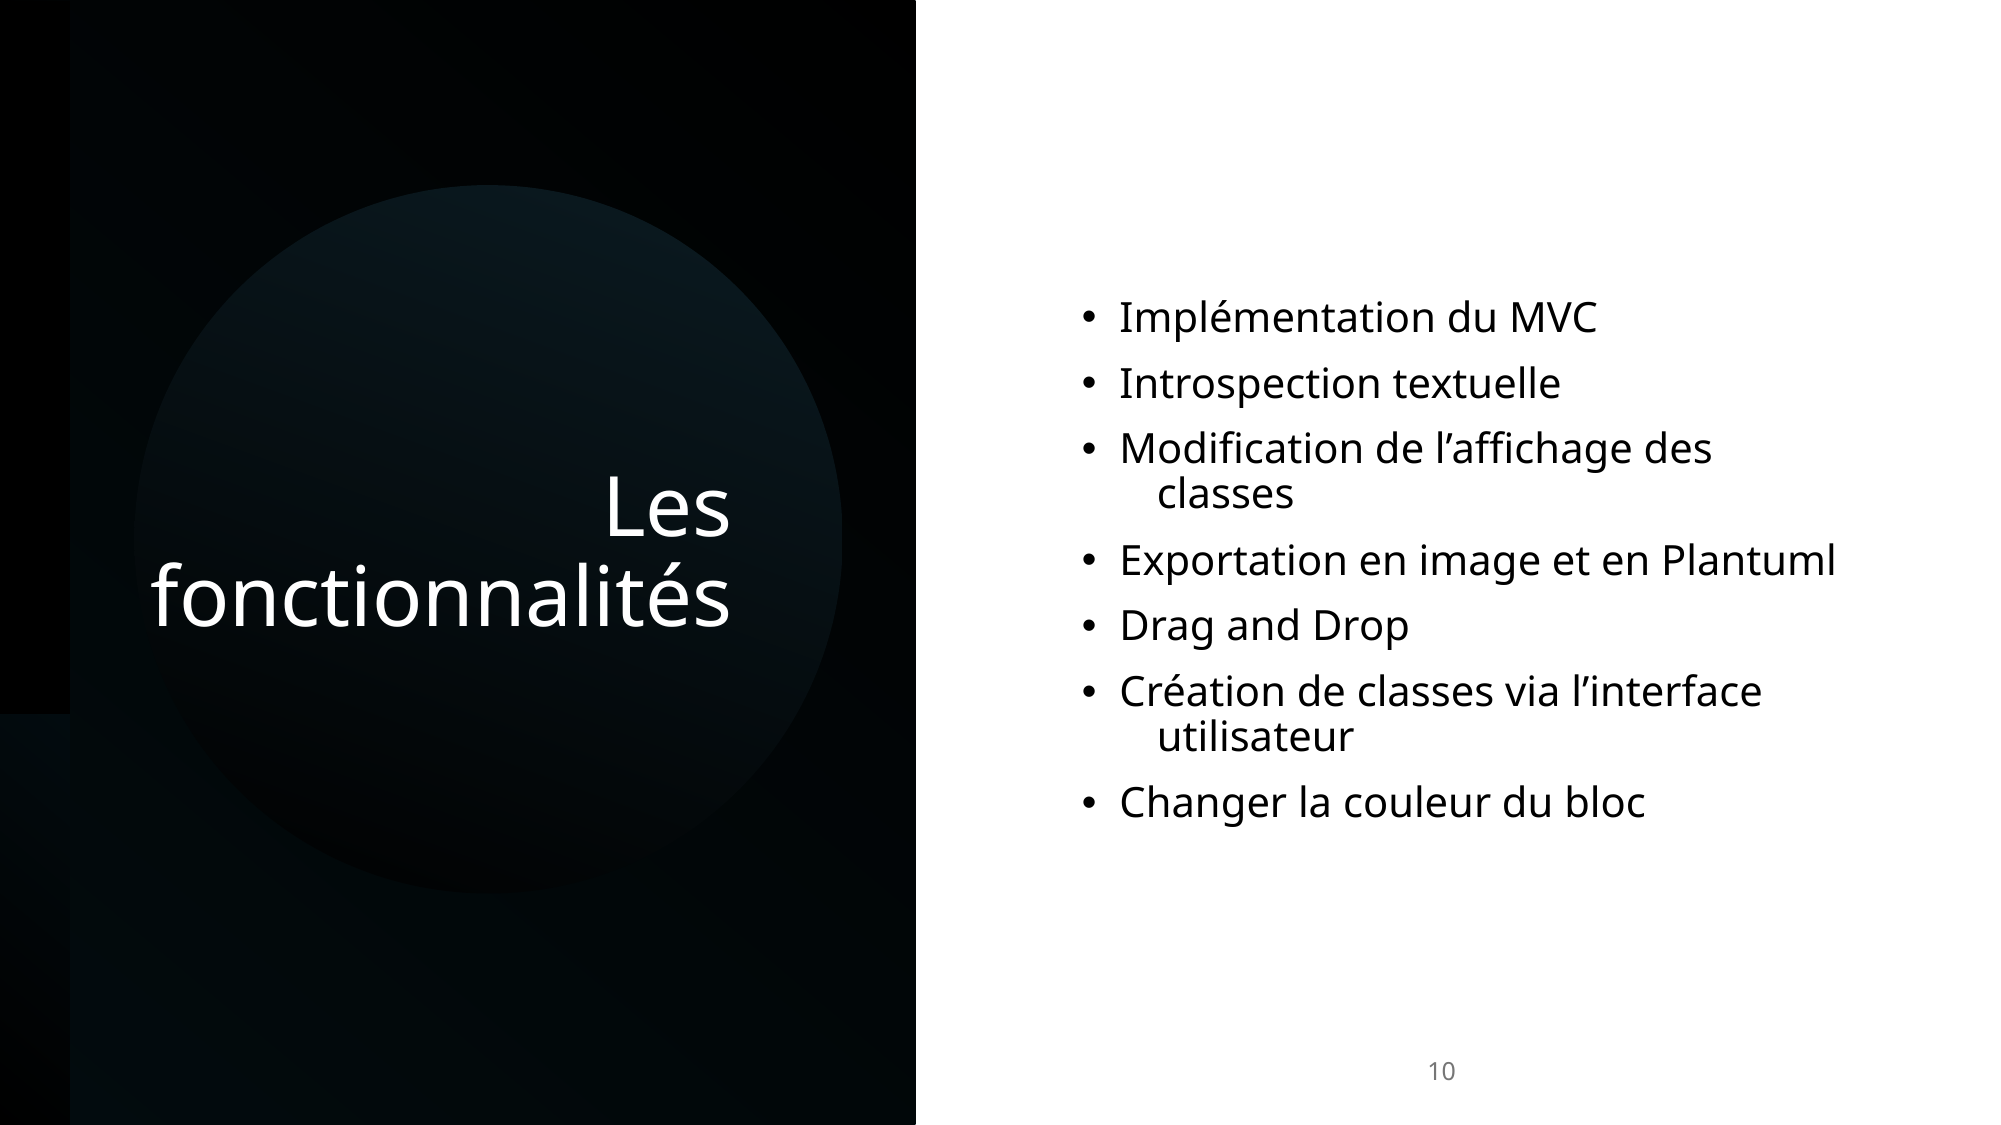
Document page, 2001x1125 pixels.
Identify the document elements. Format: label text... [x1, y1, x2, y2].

title Les fonctionnalités [135, 96, 830, 652]
list Implémentation du MVC Introspection textuelle Modification de l’affichage des classes Exportation en image et en Plantuml Drag and Drop Création de classes via l’interface utilisateur Changer la couleur du bloc [1066, 106, 1865, 1017]
text_box [0, 0, 2000, 1125]
